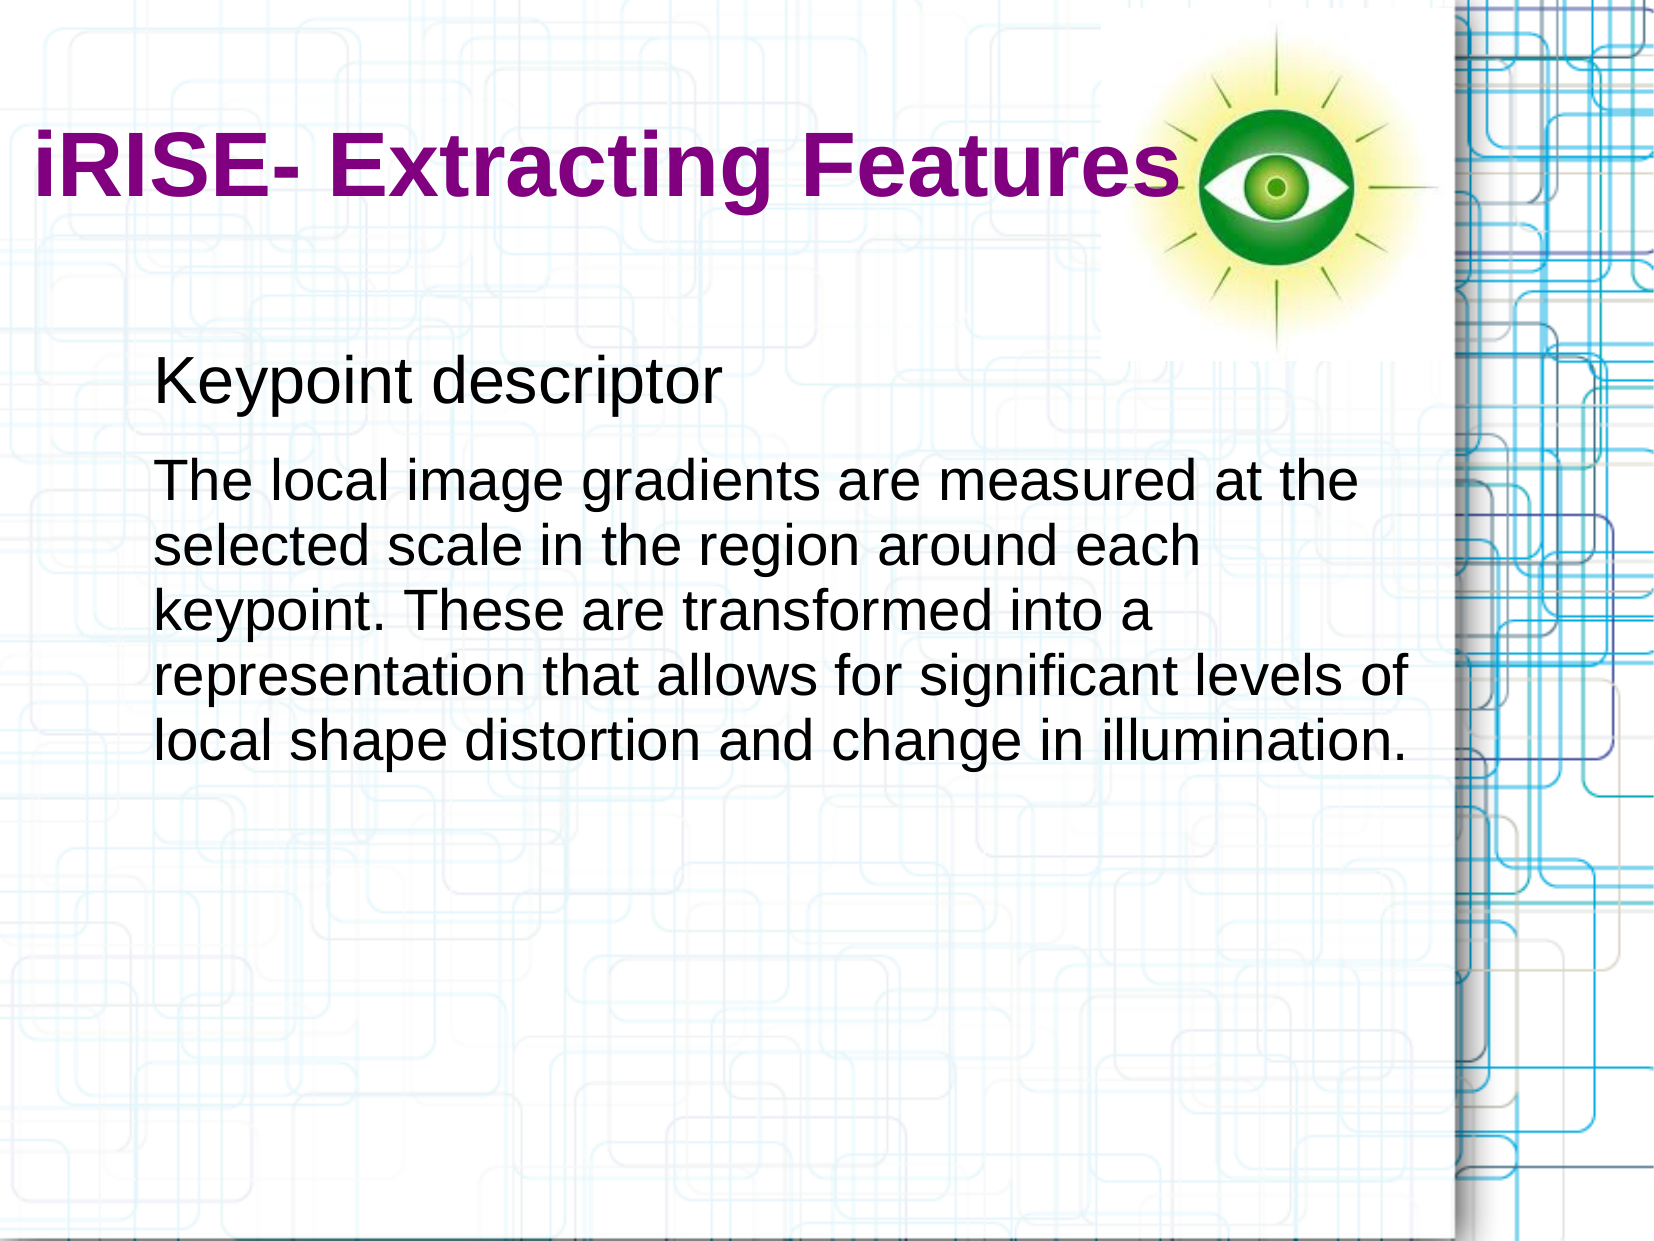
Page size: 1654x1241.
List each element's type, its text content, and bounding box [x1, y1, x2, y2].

title iRISE- Extracting Features [0, 61, 1288, 269]
list Keypoint descriptor The local image gradients are measured at the selected scale in the region around each keypoint. These are transformed into a representation that allows for significant levels of local shape distortion and change in illumination. [82, 343, 1418, 1162]
picture [0, 0, 1654, 1241]
